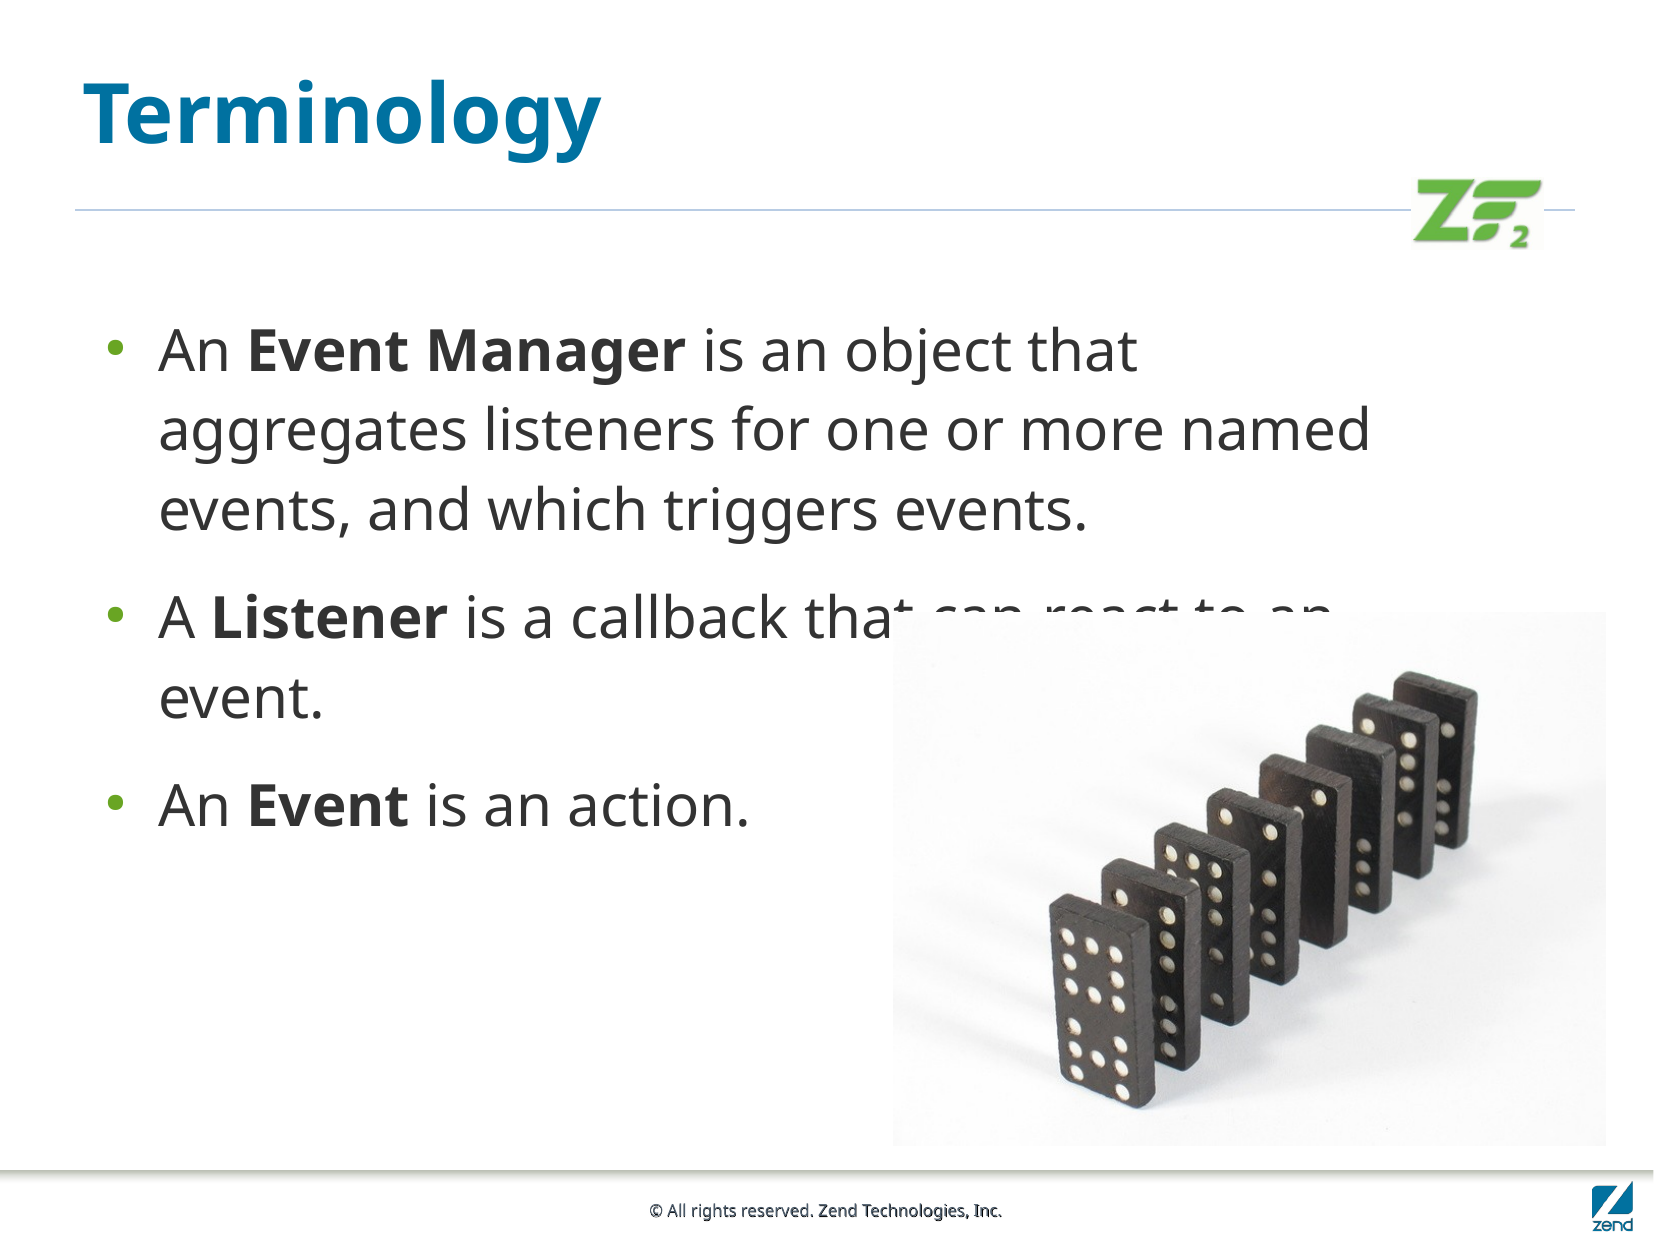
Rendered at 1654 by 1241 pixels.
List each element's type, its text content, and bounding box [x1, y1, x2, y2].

title Terminology [82, 53, 1489, 169]
picture [1411, 177, 1544, 250]
list An Event Manager is an object that aggregates listeners for one or more named events, and which triggers events. A Listener is a callback that can react to an event. An Event is an action. [87, 309, 1447, 1181]
picture [0, 1170, 1654, 1232]
picture [893, 612, 1606, 1146]
